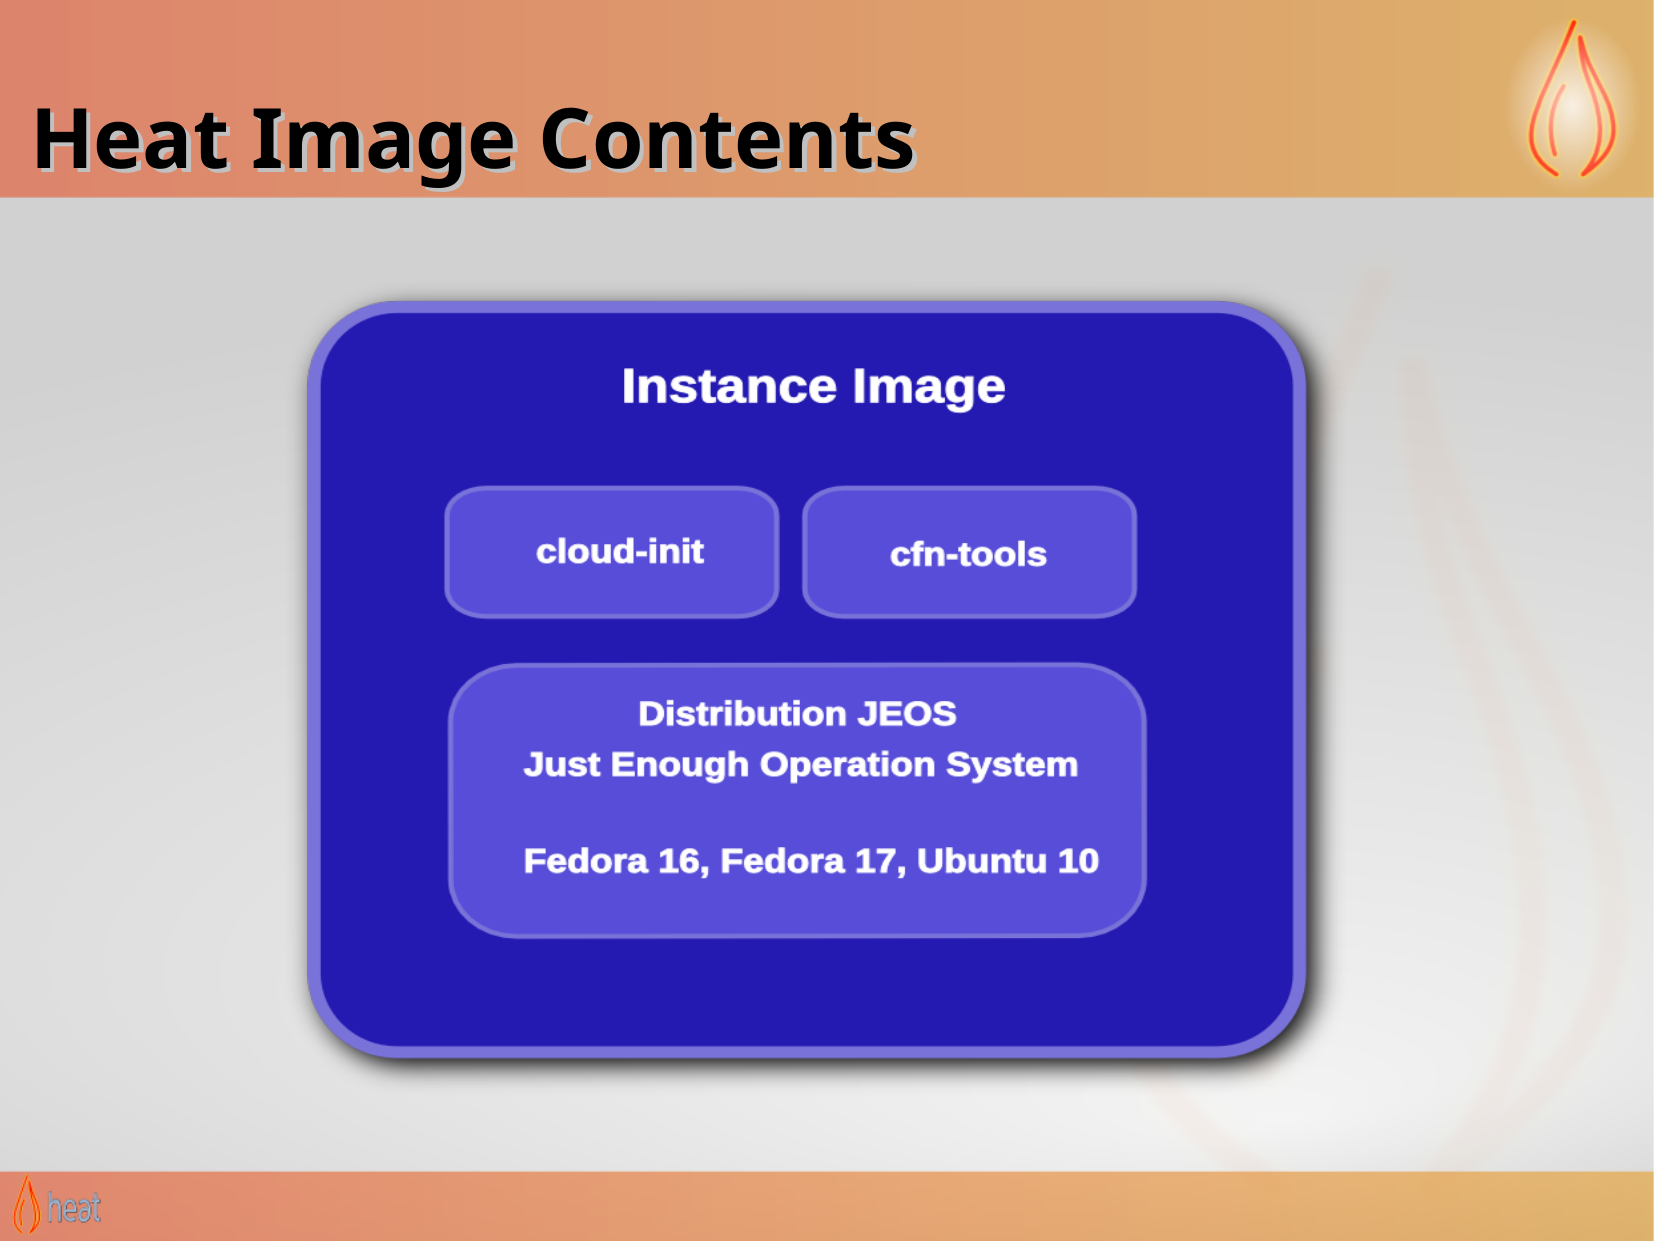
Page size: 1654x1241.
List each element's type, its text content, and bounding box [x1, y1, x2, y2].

picture [0, 0, 1654, 1241]
title Heat Image Contents [30, 23, 1606, 249]
